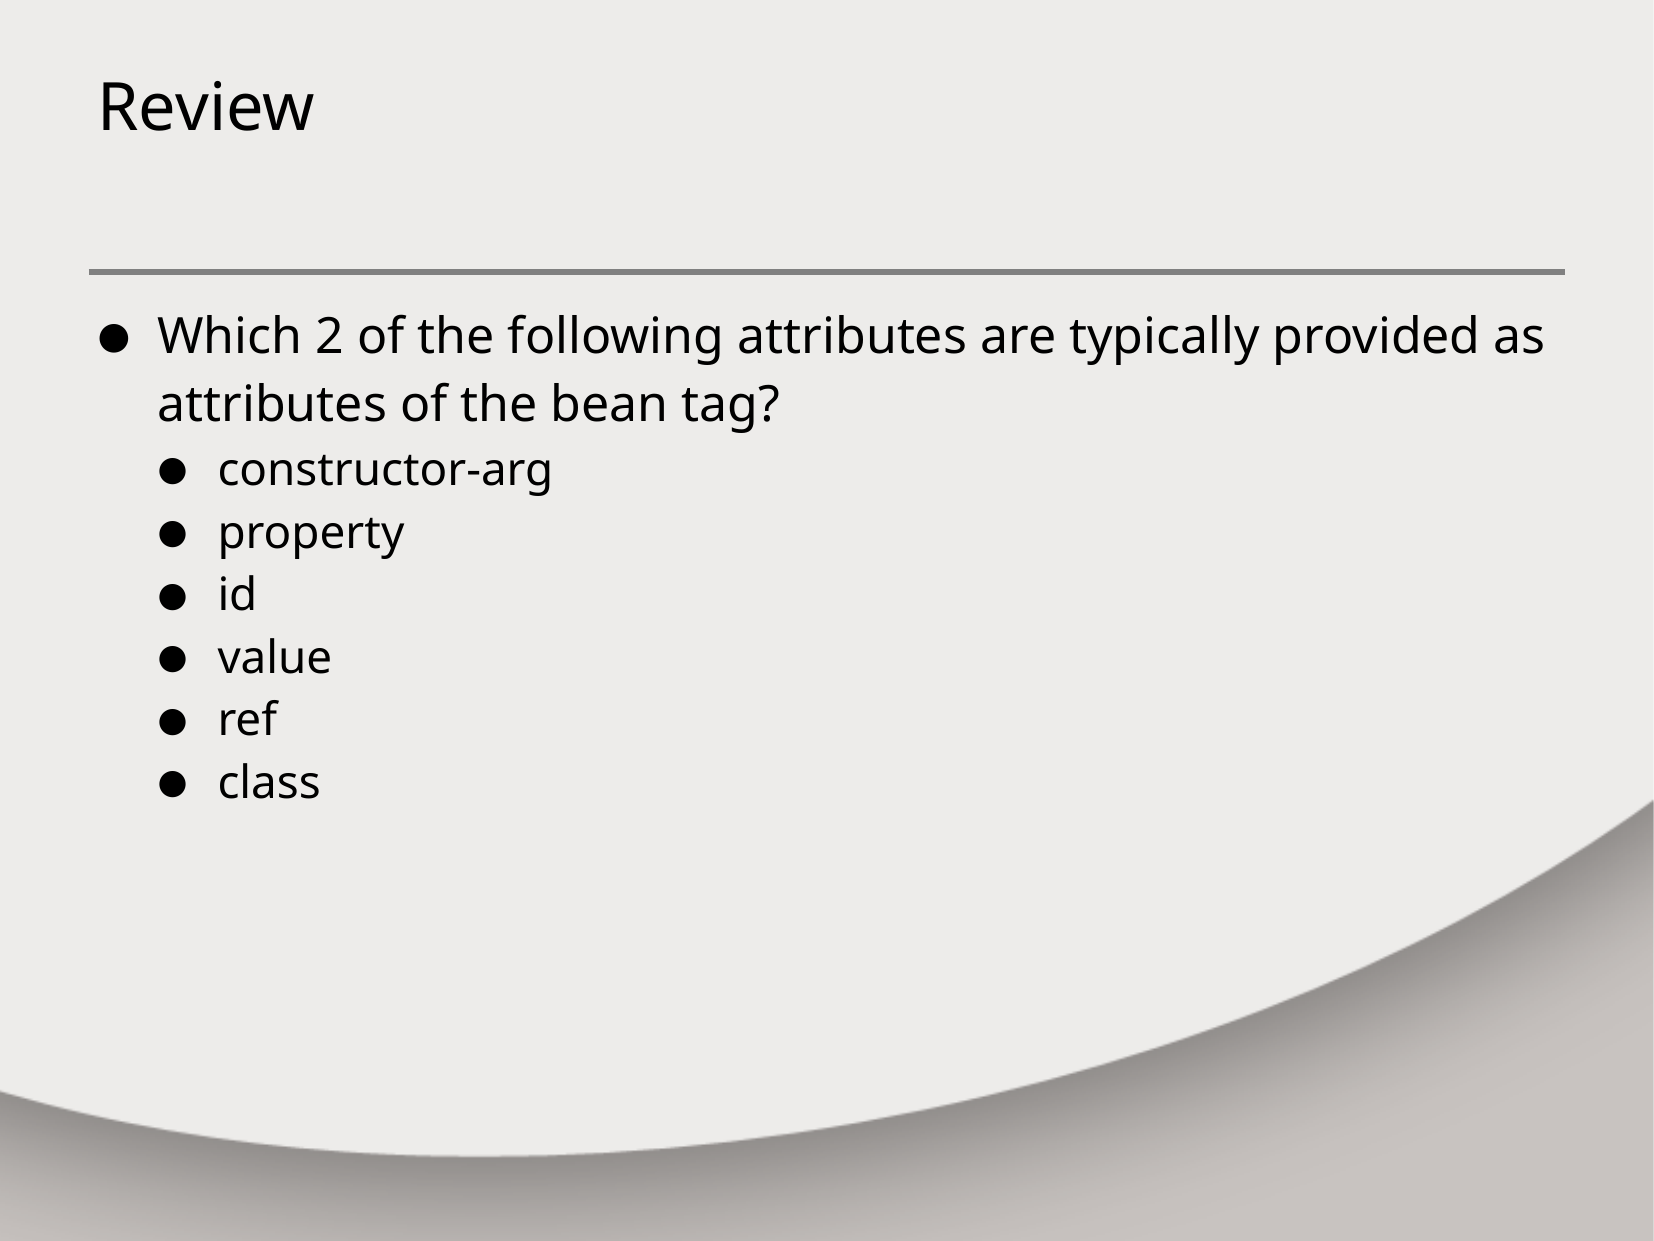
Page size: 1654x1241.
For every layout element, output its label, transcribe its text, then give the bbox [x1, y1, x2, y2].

list Which 2 of the following attributes are typically provided as attributes of the bean tag? constructor-arg property id value ref class [97, 300, 1561, 1163]
picture [0, 0, 1654, 1241]
title Review [97, 75, 1561, 226]
